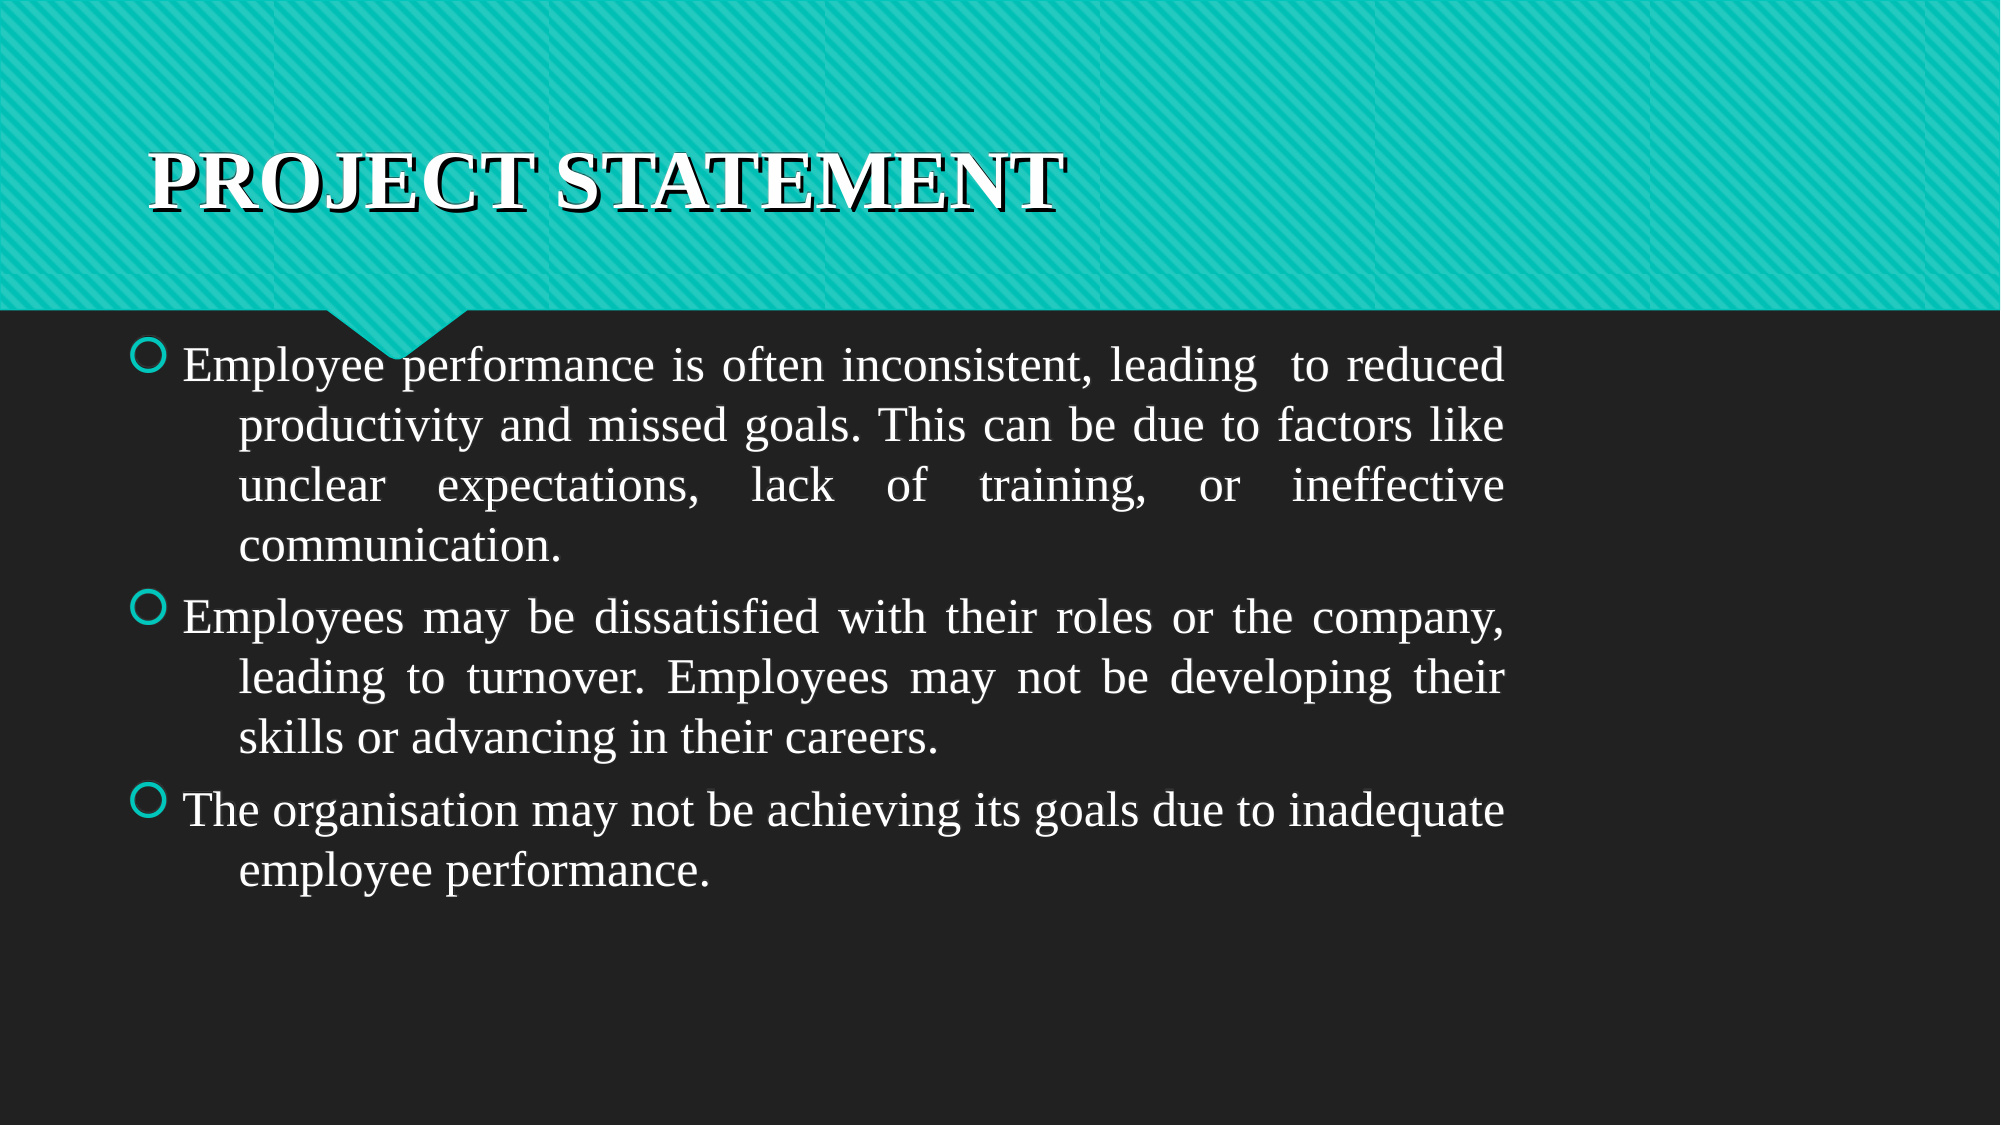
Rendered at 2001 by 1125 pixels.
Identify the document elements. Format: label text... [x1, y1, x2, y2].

title PROJECT STATEMENT [132, 73, 1868, 233]
list Employee performance is often inconsistent, leading to reduced productivity and missed goals. This can be due to factors like unclear expectations, lack of training, or ineffective communication. Employees may be dissatisfied with their roles or the company, leading to turnover. Employees may not be developing their skills or advancing in their careers. The organisation may not be achieving its goals due to inadequate employee performance. [111, 236, 1522, 992]
